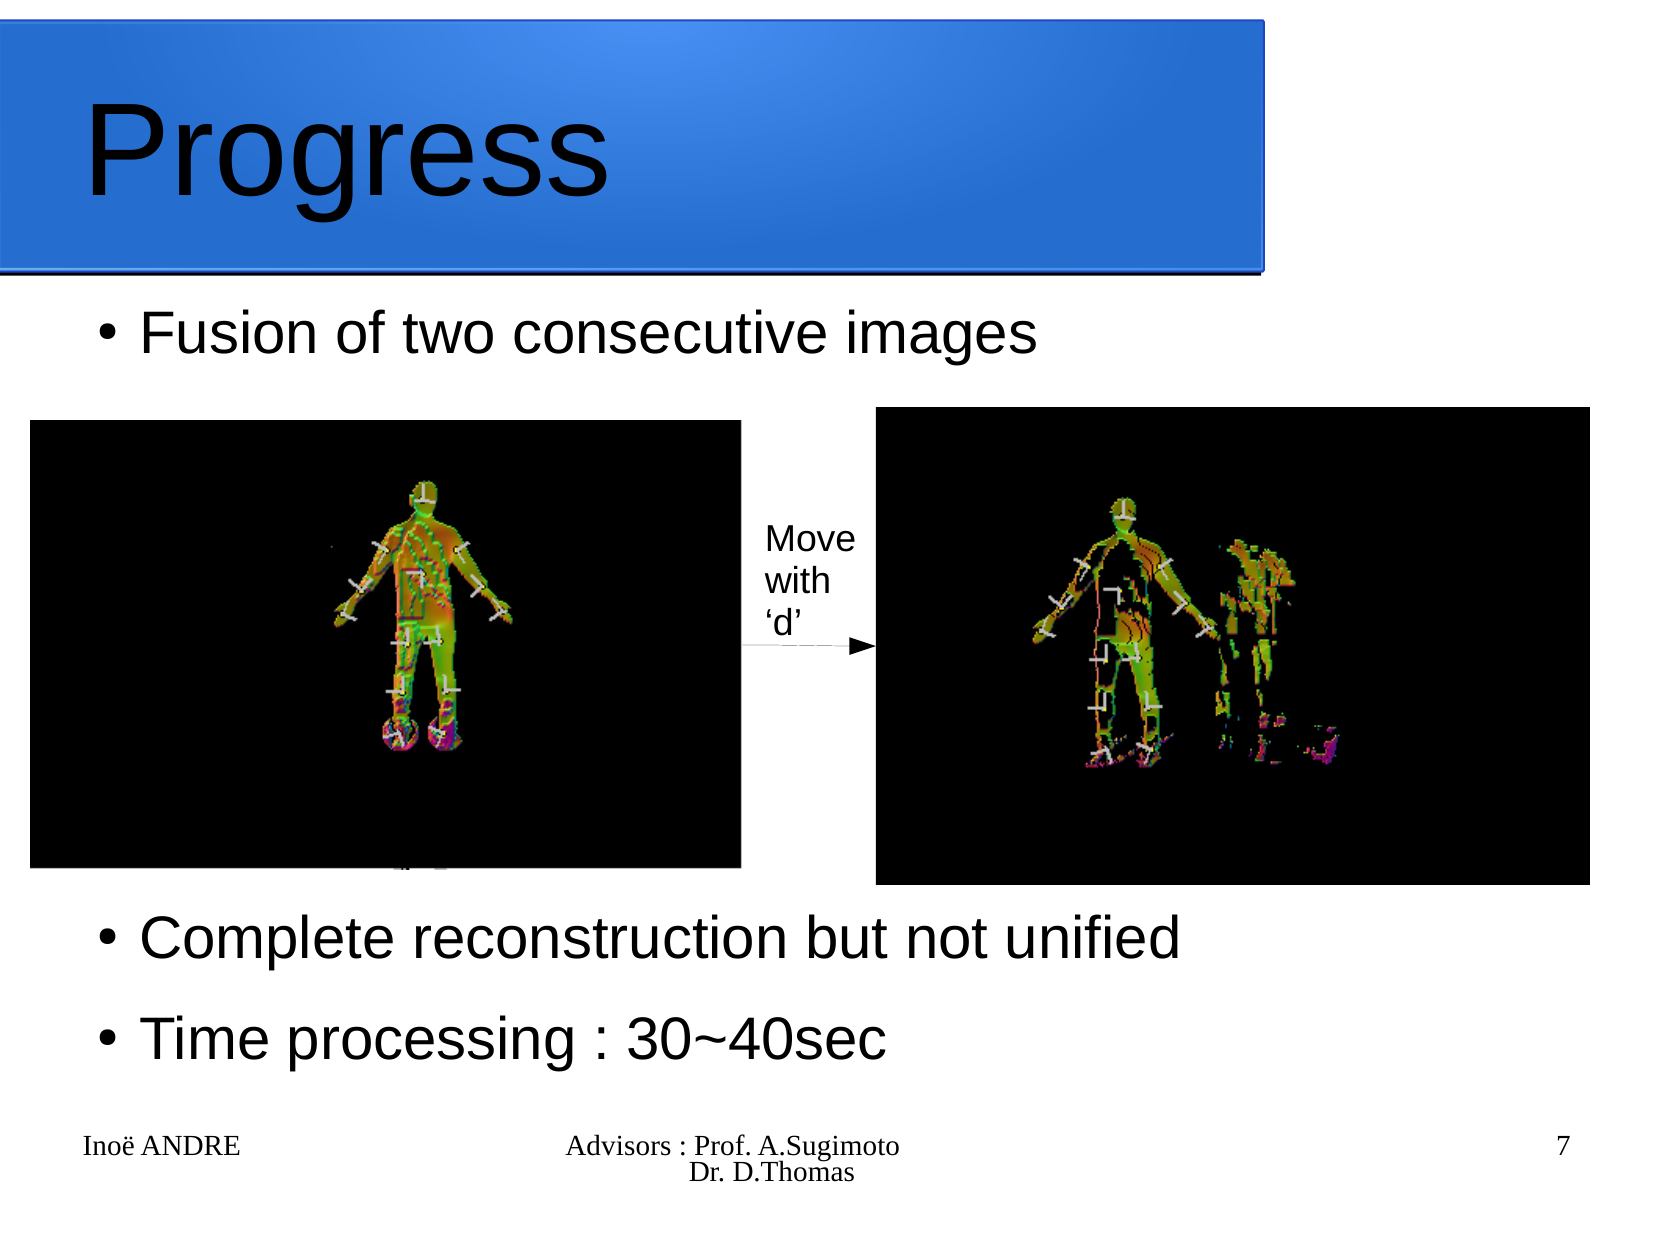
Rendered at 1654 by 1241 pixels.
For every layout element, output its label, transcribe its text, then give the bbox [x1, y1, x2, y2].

list Fusion of two consecutive images Complete reconstruction but not unified Time processing : 30~40sec [82, 646, 1571, 1081]
title Progress [82, 47, 1235, 252]
picture [875, 407, 1591, 886]
text_box Move with ‘d’ [750, 510, 876, 651]
list Fusion of two consecutive images Complete reconstruction but not unified Time processing : 30~40sec [82, 299, 1571, 644]
picture [30, 420, 743, 871]
